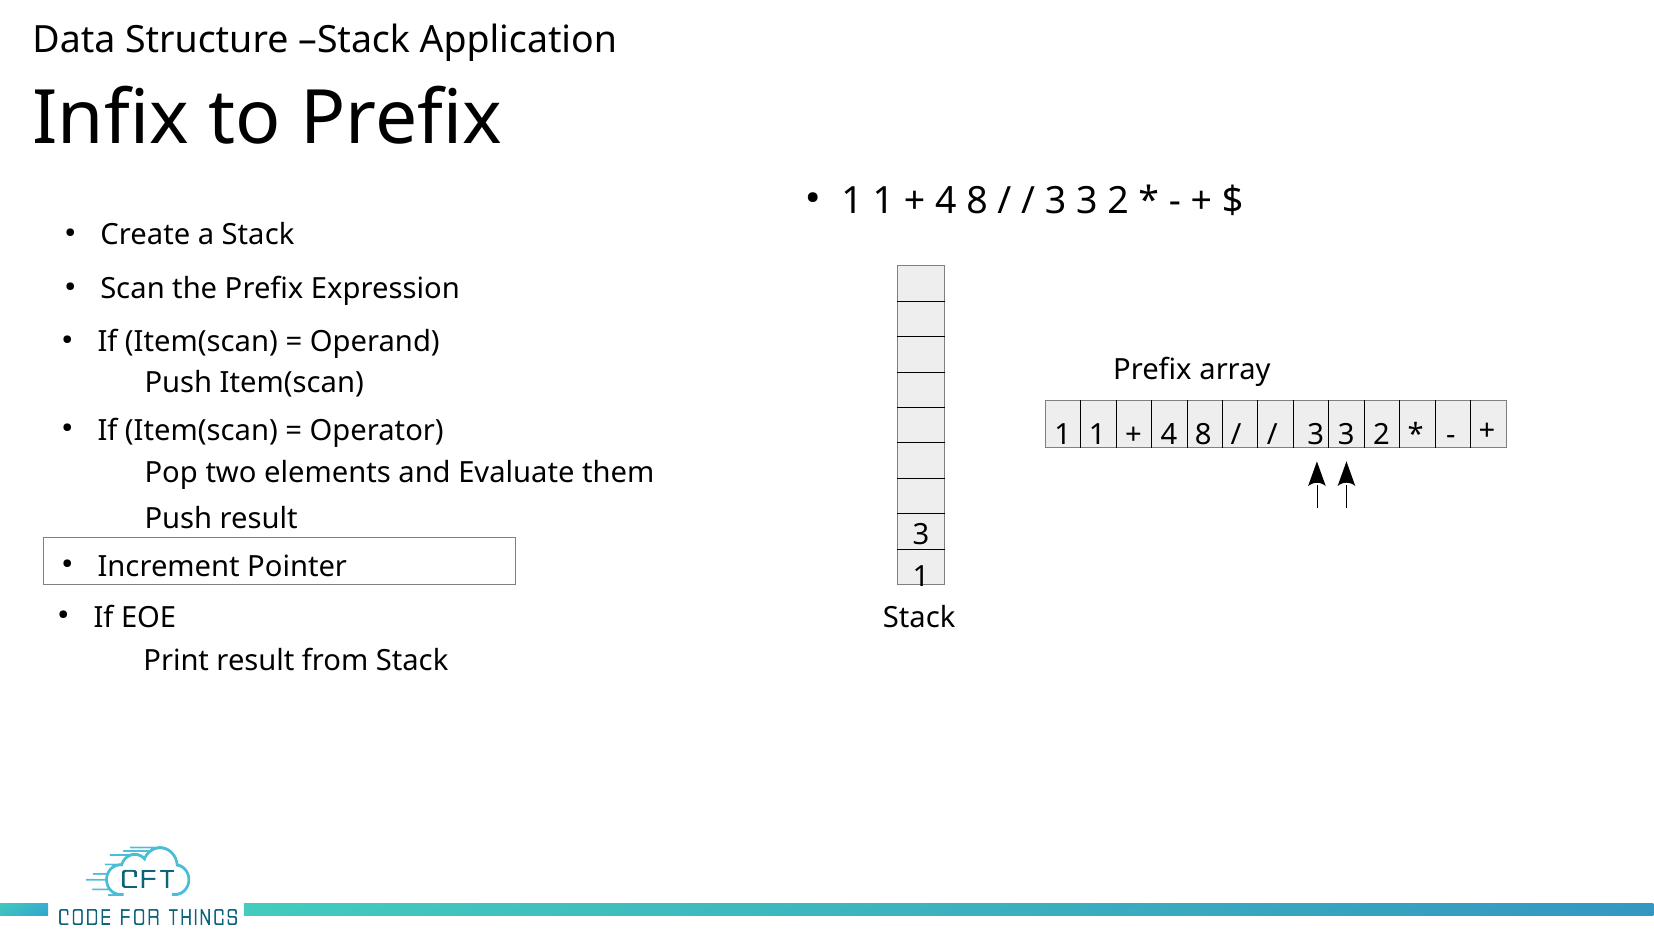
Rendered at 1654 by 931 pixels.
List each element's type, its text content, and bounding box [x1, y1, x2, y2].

text_box 3 [1292, 406, 1341, 456]
text_box [897, 373, 945, 407]
text_box [1117, 400, 1151, 406]
text_box Push result [94, 490, 426, 550]
text_box / [1229, 406, 1252, 456]
text_box [1400, 400, 1435, 406]
text_box [897, 479, 945, 506]
text_box [1081, 400, 1116, 406]
text_box + [1123, 406, 1145, 456]
text_box Increment Pointer [47, 537, 621, 597]
text_box Pop two elements and Evaluate them [94, 443, 709, 502]
text_box [897, 443, 945, 478]
text_box [1329, 400, 1364, 406]
text_box 4 [1145, 406, 1180, 456]
text_box [1436, 400, 1470, 406]
text_box - [1431, 406, 1472, 456]
text_box [1294, 400, 1328, 406]
text_box 3 [1341, 406, 1372, 456]
text_box If (Item(scan) = Operator) [47, 401, 496, 461]
text_box 2 [1372, 406, 1407, 456]
text_box [897, 265, 945, 301]
picture [59, 846, 237, 925]
text_box Print result from Stack [93, 631, 615, 691]
text_box 1 [1039, 406, 1074, 456]
text_box 1 [1074, 406, 1123, 456]
text_box Scan the Prefix Expression [50, 259, 537, 319]
text_box Prefix array [1098, 341, 1312, 391]
text_box + [1463, 402, 1518, 452]
text_box 3 [897, 506, 946, 556]
text_box [1188, 400, 1222, 406]
text_box [897, 337, 945, 372]
text_box * [1407, 406, 1431, 456]
text_box [897, 408, 945, 442]
text_box [1365, 400, 1399, 406]
text_box Push Item(scan) [94, 373, 426, 401]
text_box [1045, 400, 1080, 406]
text_box [1223, 400, 1257, 406]
text_box [1258, 400, 1293, 406]
text_box 1 [897, 556, 946, 597]
text_box [897, 302, 945, 336]
text_box Stack [868, 588, 979, 638]
text_box 1 1 + 4 8 / / 3 3 2 * - + $ [791, 165, 1377, 225]
text_box / [1252, 406, 1292, 456]
title Data Structure –Stack Application Infix to Prefix [32, 12, 1536, 166]
text_box If (Item(scan) = Operand) [47, 312, 491, 373]
text_box [1152, 400, 1187, 406]
text_box 8 [1180, 406, 1229, 456]
text_box Create a Stack [50, 206, 355, 266]
text_box If EOE [43, 588, 375, 638]
text_box [43, 537, 47, 585]
